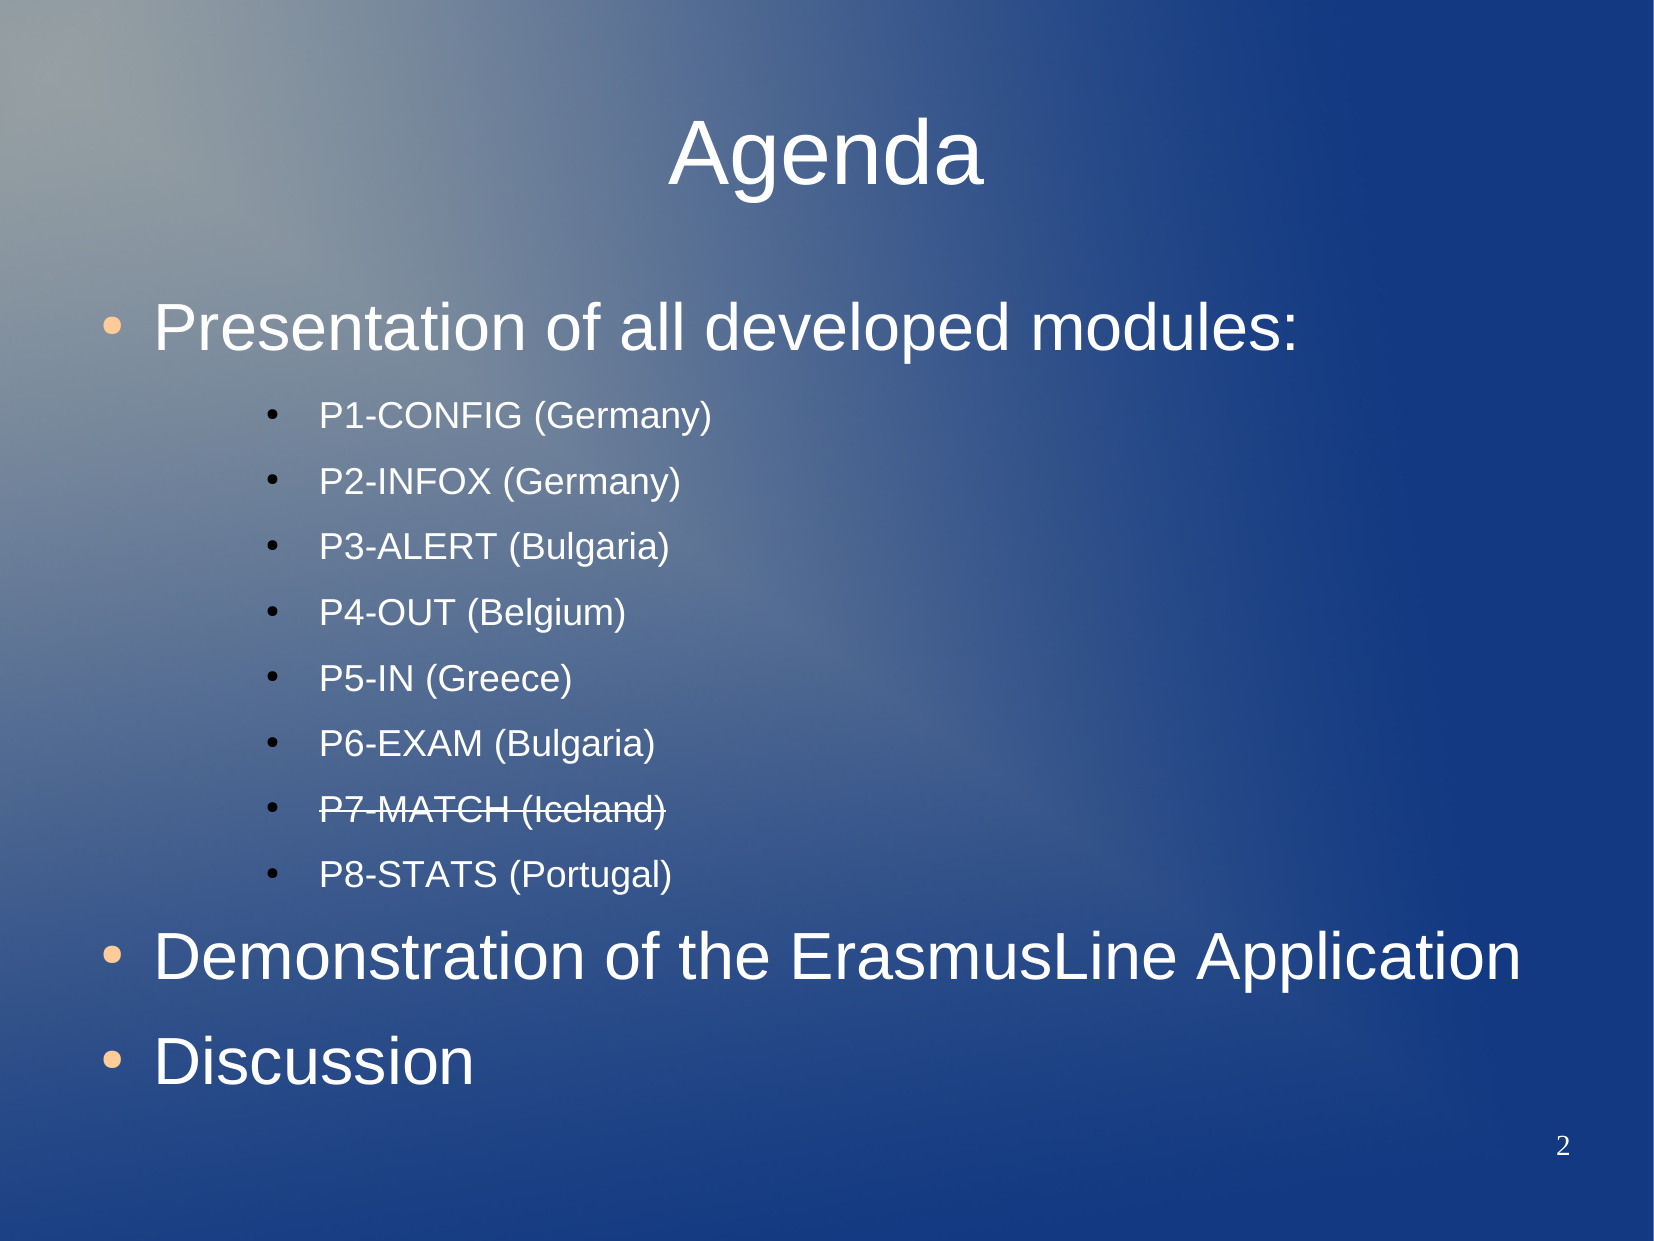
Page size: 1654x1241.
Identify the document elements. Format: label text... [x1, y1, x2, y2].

title Agenda [82, 49, 1571, 257]
list Presentation of all developed modules: P1-CONFIG (Germany) P2-INFOX (Germany) P3-ALERT (Bulgaria) P4-OUT (Belgium) P5-IN (Greece) P6-EXAM (Bulgaria) P7-MATCH (Iceland) P8-STATS (Portugal) Demonstration of the ErasmusLine Application Discussion [82, 290, 1571, 1109]
picture [0, 0, 1654, 1241]
